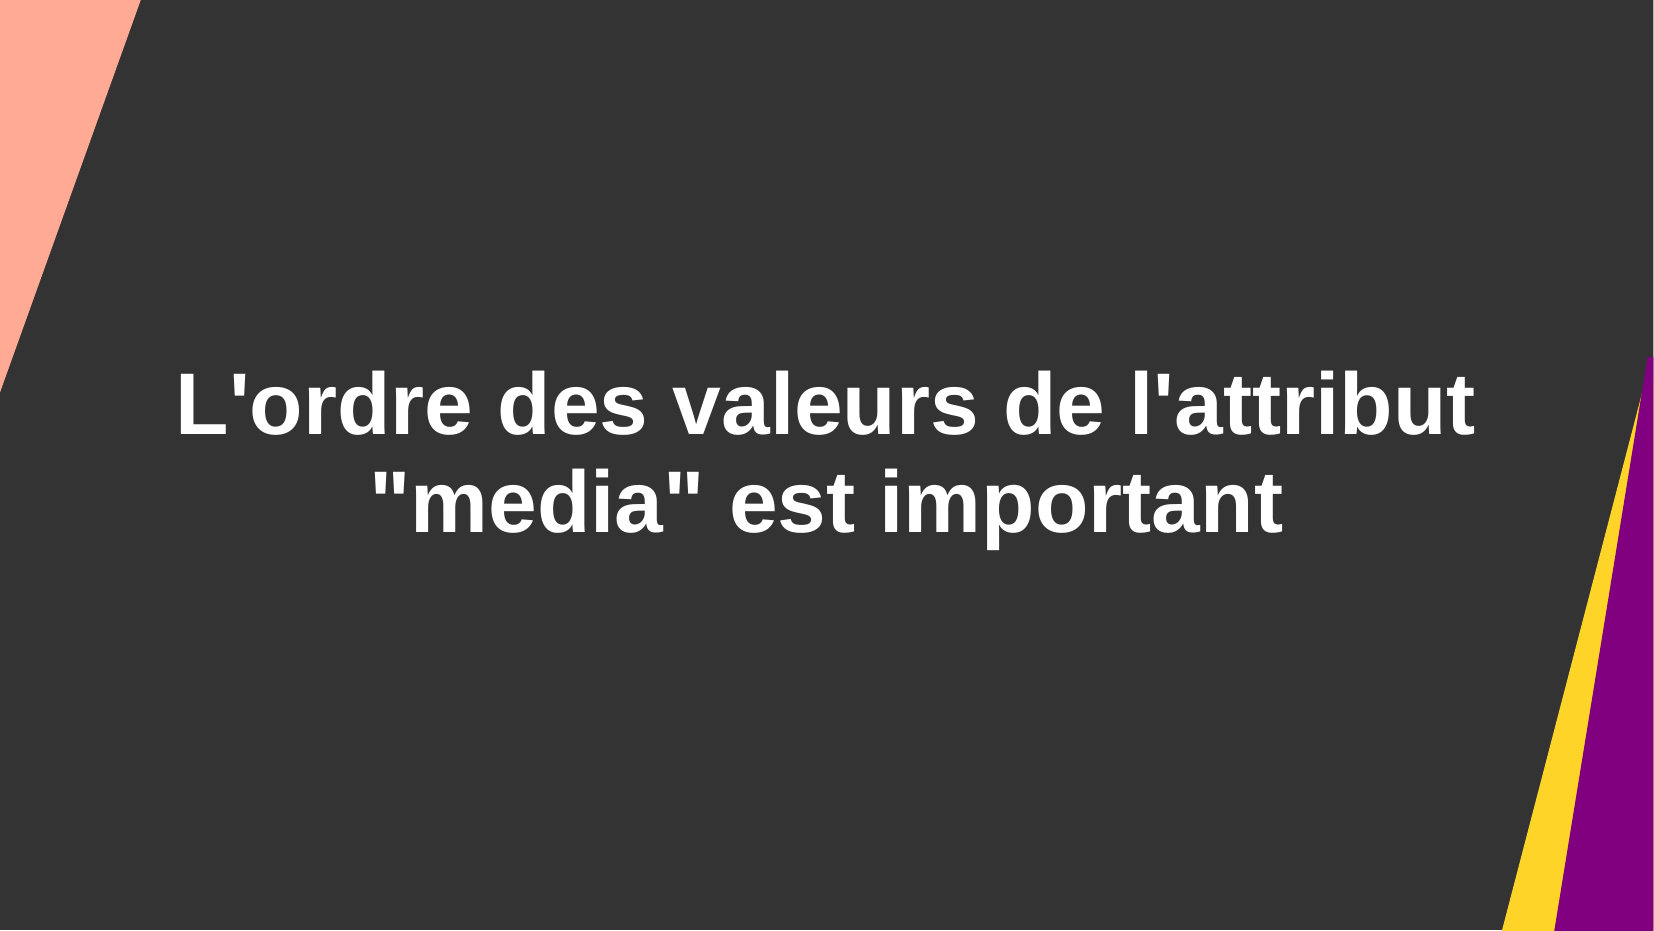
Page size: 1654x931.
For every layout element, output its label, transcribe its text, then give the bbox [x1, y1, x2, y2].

title L'ordre des valeurs de l'attribut "media" est important [31, 355, 1622, 649]
text_box [0, 0, 141, 393]
text_box [1501, 356, 1654, 931]
